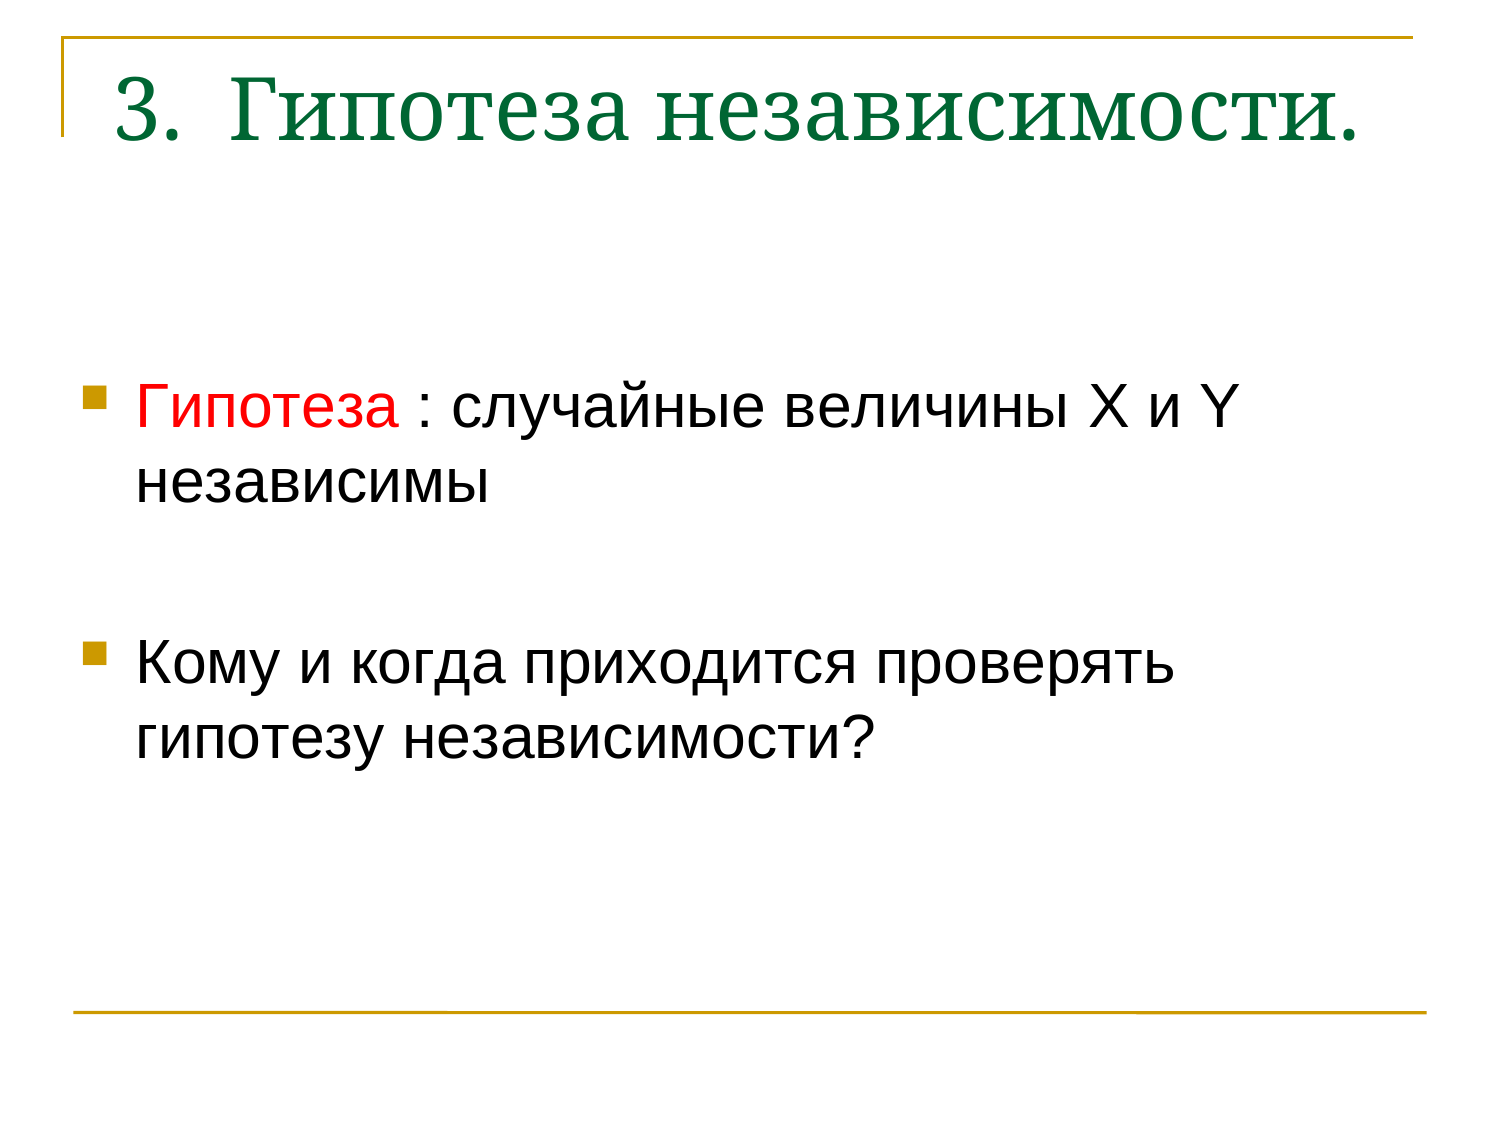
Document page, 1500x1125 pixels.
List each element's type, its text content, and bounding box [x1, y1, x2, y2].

title 3. Гипотеза независимости. [75, 45, 1426, 233]
list Гипотеза : случайные величины X и Y независимы Кому и когда приходится проверять гипотезу независимости? [64, 267, 1415, 1011]
